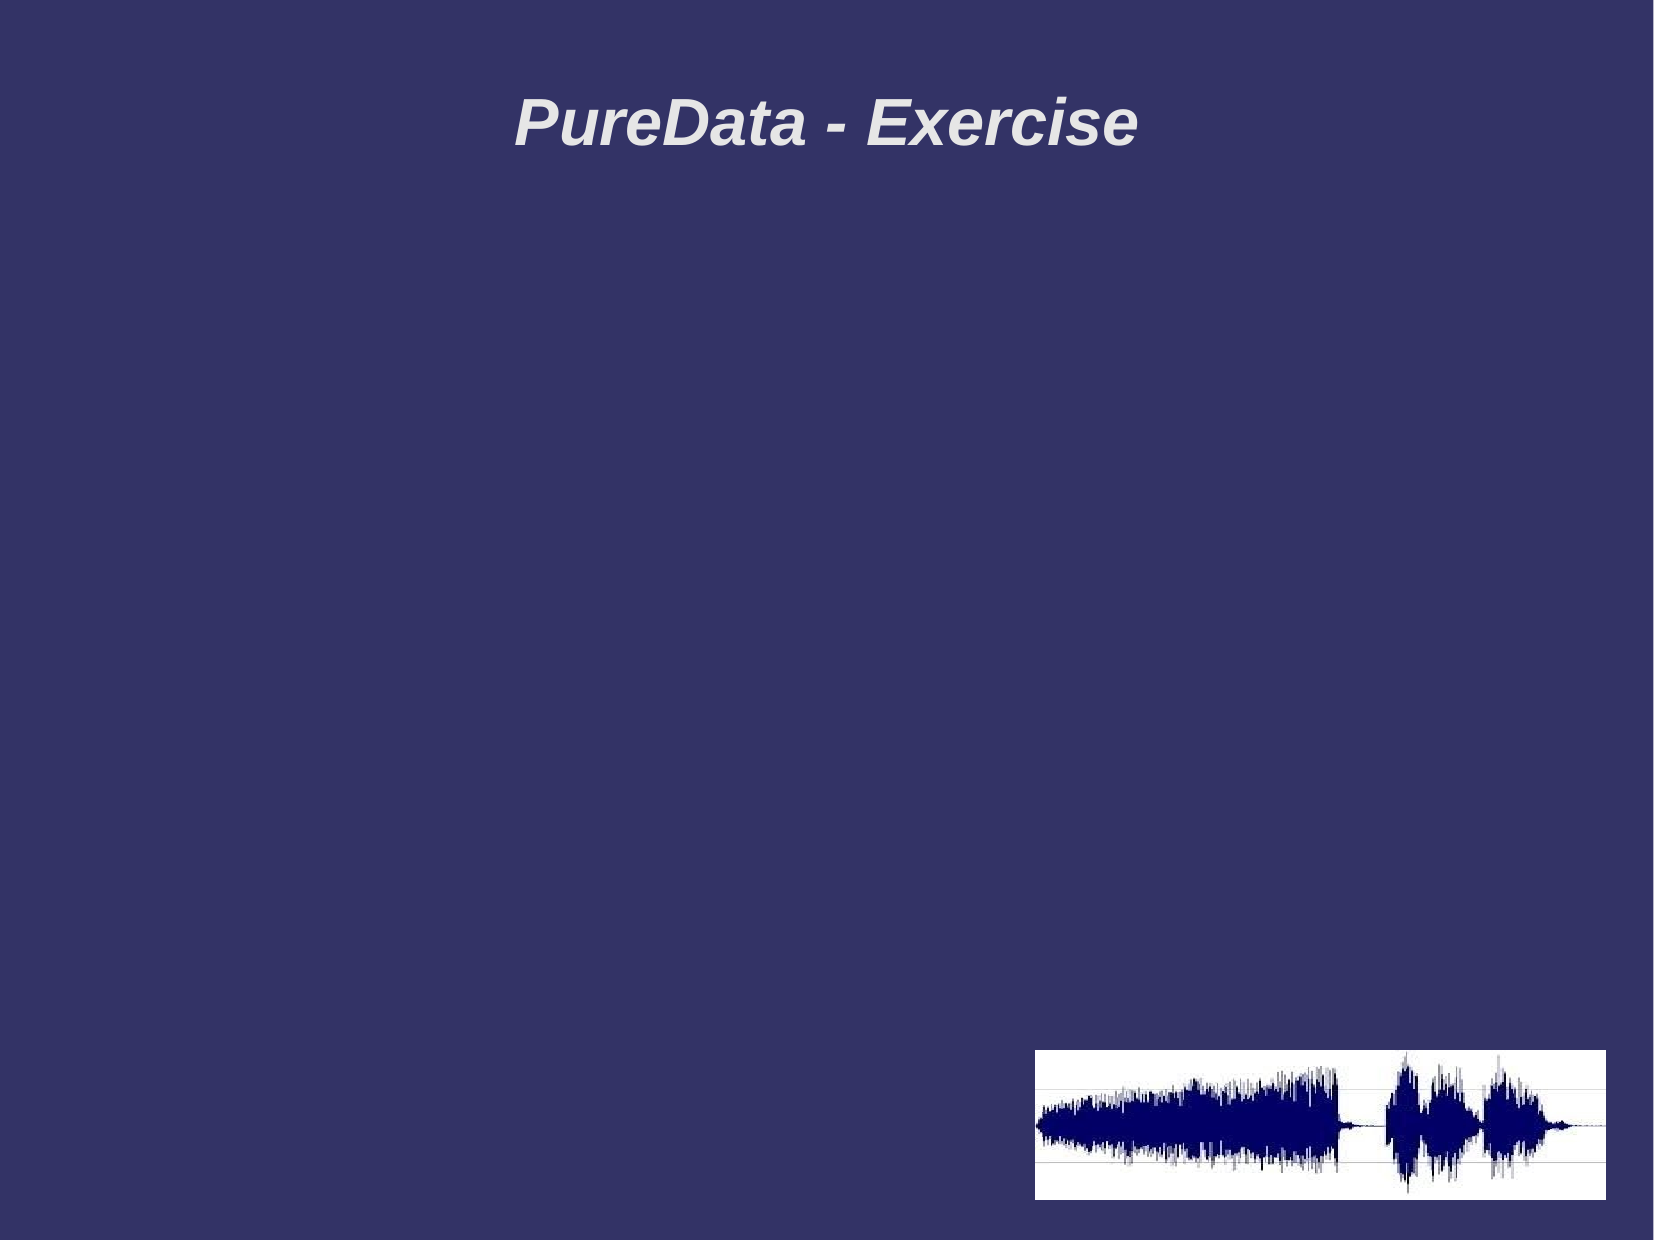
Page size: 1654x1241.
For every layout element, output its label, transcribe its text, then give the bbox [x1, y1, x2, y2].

picture [1035, 1050, 1606, 1200]
title PureData - Exercise [121, 19, 1534, 227]
